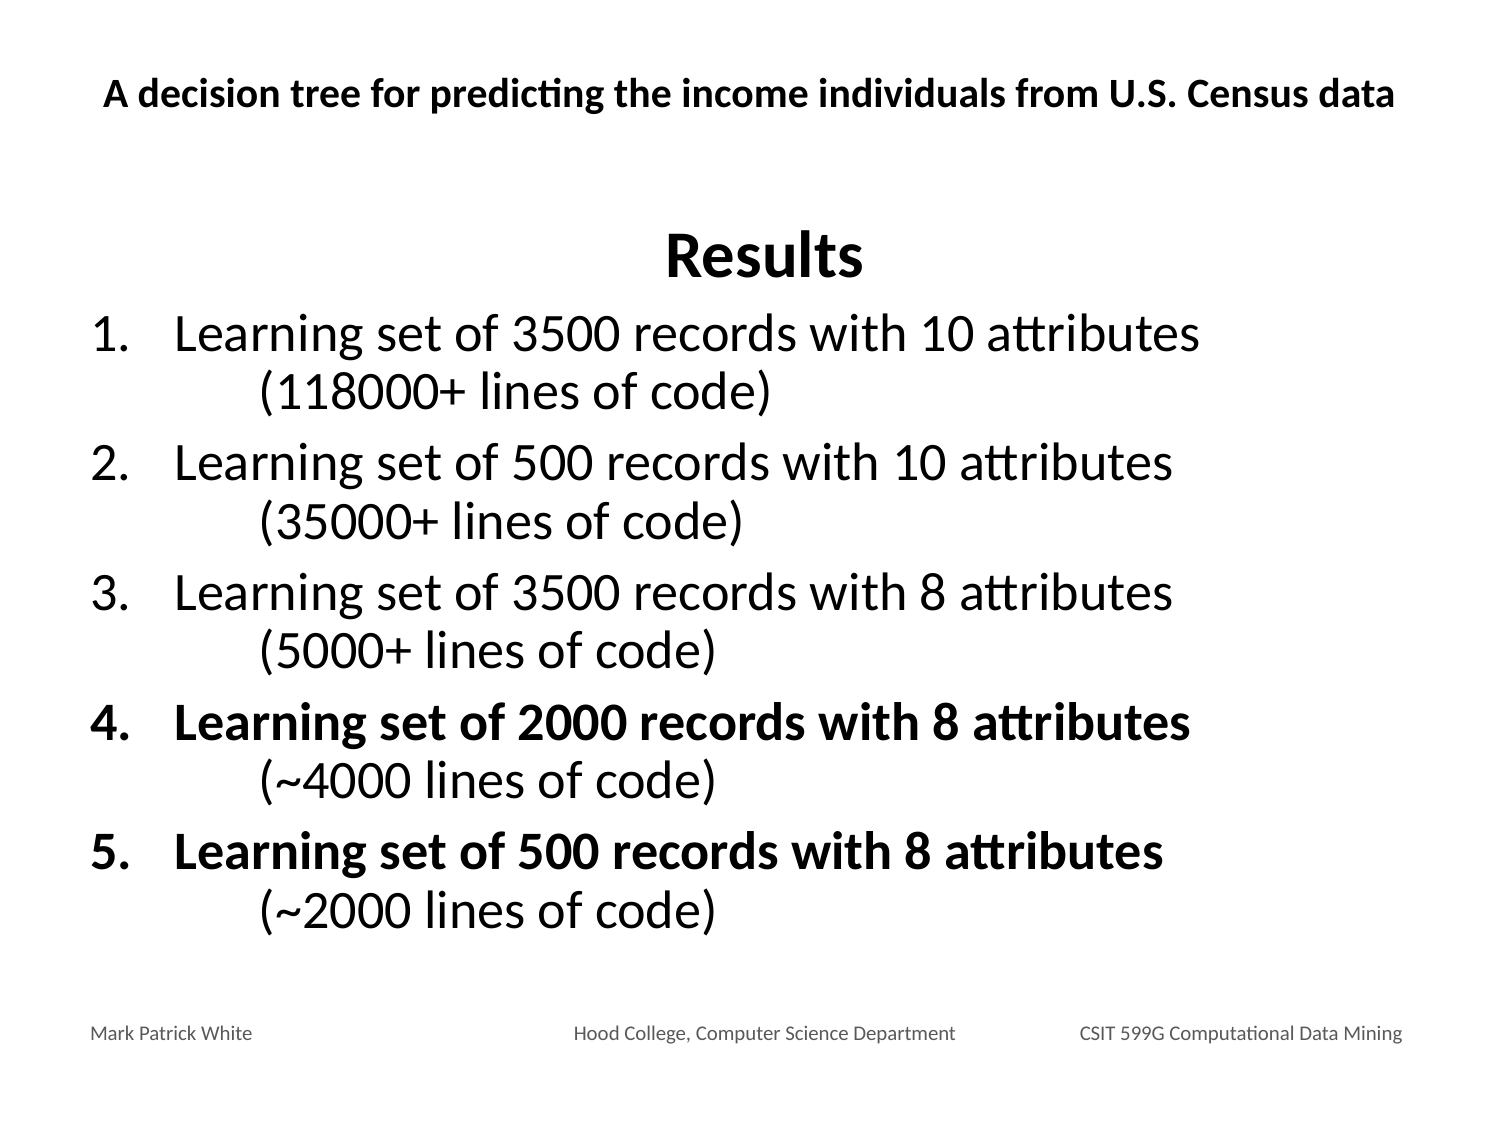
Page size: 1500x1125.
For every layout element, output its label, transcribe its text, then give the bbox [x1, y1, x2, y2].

list Results Learning set of 3500 records with 10 attributes (118000+ lines of code) Learning set of 500 records with 10 attributes (35000+ lines of code) Learning set of 3500 records with 8 attributes (5000+ lines of code) Learning set of 2000 records with 8 attributes (~4000 lines of code) Learning set of 500 records with 8 attributes (~2000 lines of code) [75, 212, 1426, 950]
title A decision tree for predicting the income individuals from U.S. Census data [75, 45, 1426, 138]
text_box Mark Patrick White Hood College, Computer Science Department CSIT 599G Computational Data Mining [75, 1012, 1426, 1053]
